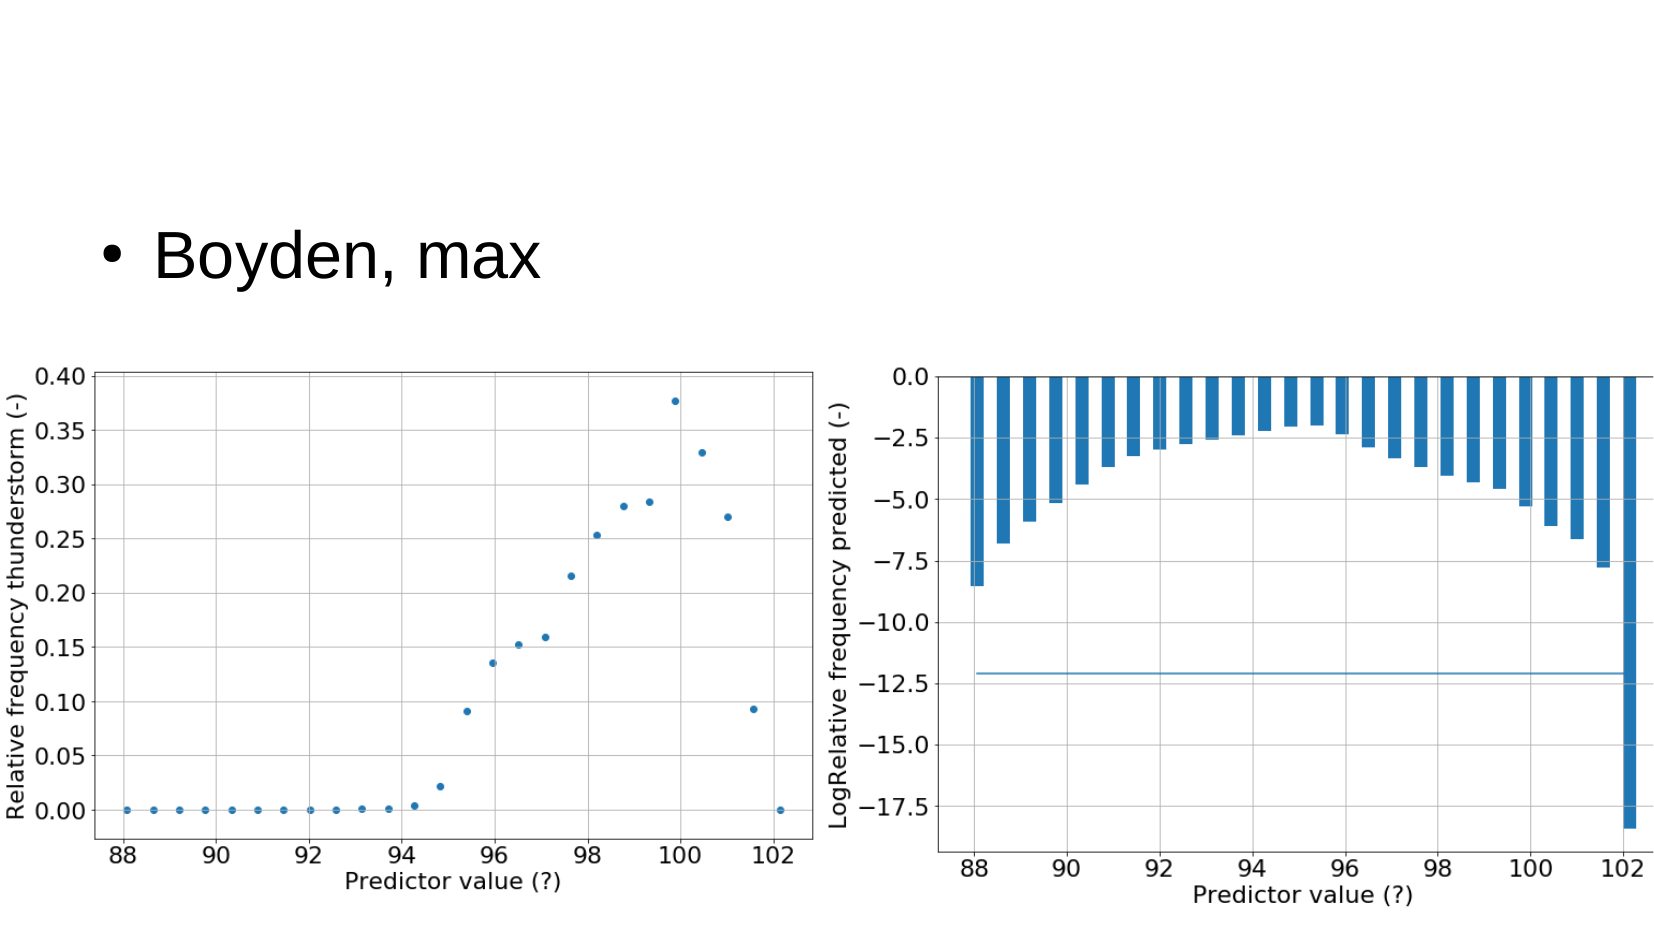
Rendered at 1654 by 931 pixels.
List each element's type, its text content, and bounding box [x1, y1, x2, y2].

picture [0, 360, 1654, 916]
list Boyden, max [82, 217, 1571, 360]
